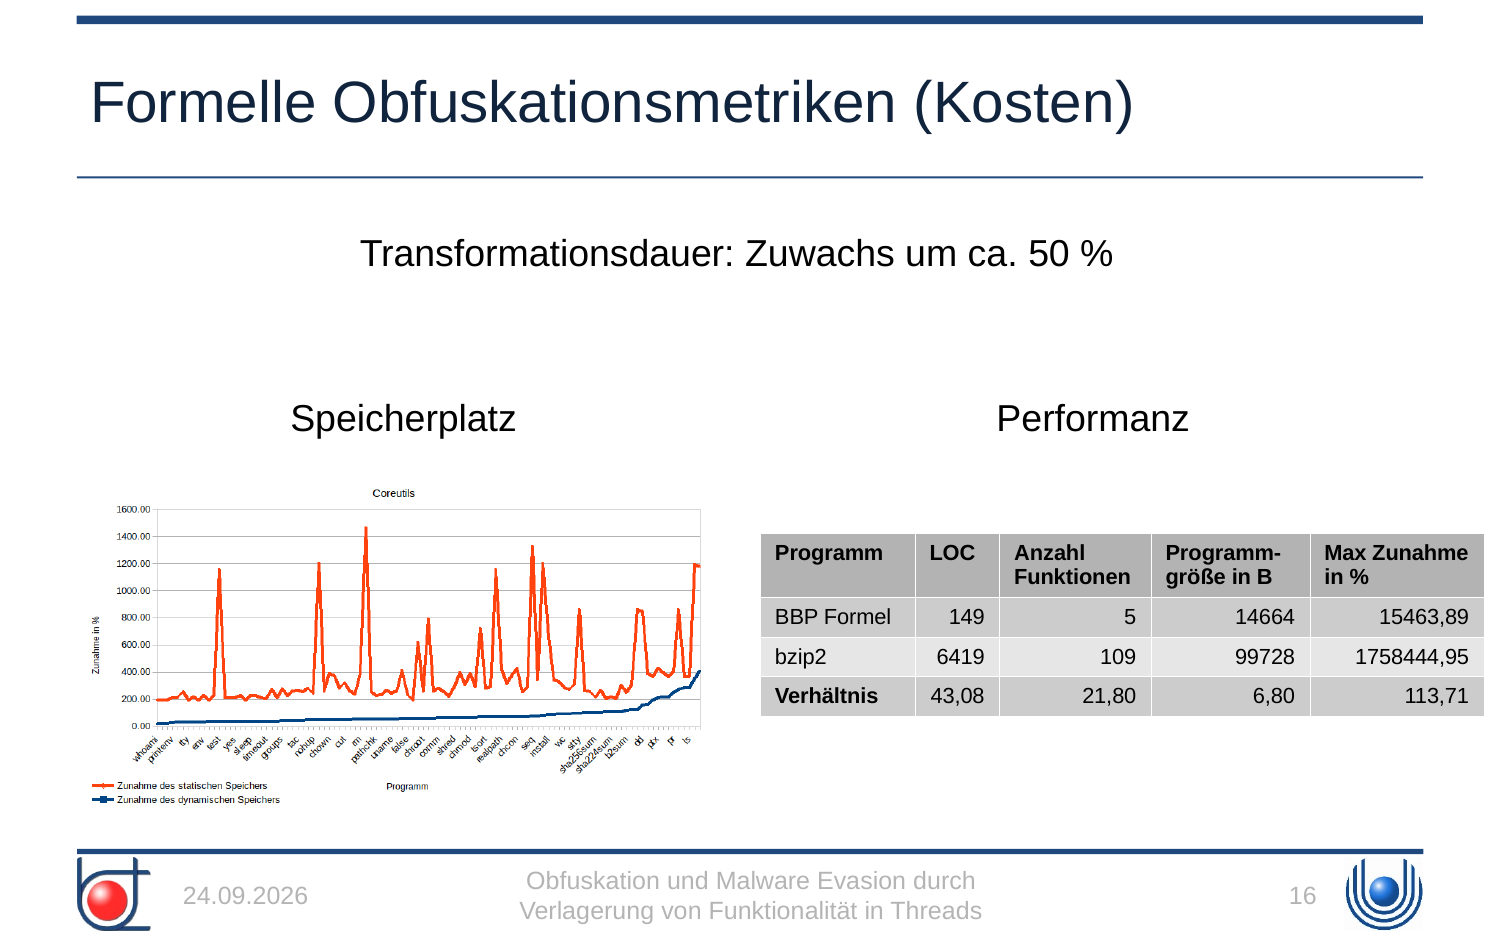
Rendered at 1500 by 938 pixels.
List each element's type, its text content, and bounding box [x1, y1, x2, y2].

footer Obfuskation und Malware Evasion durch Verlagerung von Funktionalität in Threads [456, 860, 1047, 929]
slide_number <number> [1047, 860, 1317, 929]
table_cell 14664 [1152, 598, 1310, 637]
table_cell bzip2 [761, 638, 915, 676]
table_cell 15463,89 [1311, 598, 1484, 637]
table_header Max Zunahme in % [1311, 534, 1484, 597]
table_cell 99728 [1152, 638, 1310, 676]
picture [1344, 857, 1423, 931]
table_cell 21,80 [1000, 677, 1151, 716]
title Formelle Obfuskationsmetriken (Kosten) [75, 19, 1425, 178]
picture [75, 476, 712, 815]
text_box Performanz [981, 390, 1205, 447]
text_box Transformationsdauer: Zuwachs um ca. 50 % [345, 225, 1129, 282]
table_header Programm-größe in B [1152, 534, 1310, 597]
table_cell 43,08 [916, 677, 999, 716]
table_cell 5 [1000, 598, 1151, 637]
table_cell 113,71 [1311, 677, 1484, 716]
table_cell 1758444,95 [1311, 638, 1484, 676]
slide_number 30.08.2021 [183, 860, 454, 929]
table_cell 6419 [916, 638, 999, 676]
table_cell 149 [916, 598, 999, 637]
table_header LOC [916, 534, 999, 597]
table_header Anzahl Funktionen [1000, 534, 1151, 597]
picture [76, 857, 151, 931]
table_cell 6,80 [1152, 677, 1310, 716]
table_cell 109 [1000, 638, 1151, 676]
table_cell BBP Formel [761, 598, 915, 637]
table_header Programm [761, 534, 915, 597]
text_box Speicherplatz [275, 390, 532, 447]
table_cell Verhältnis [761, 677, 915, 716]
